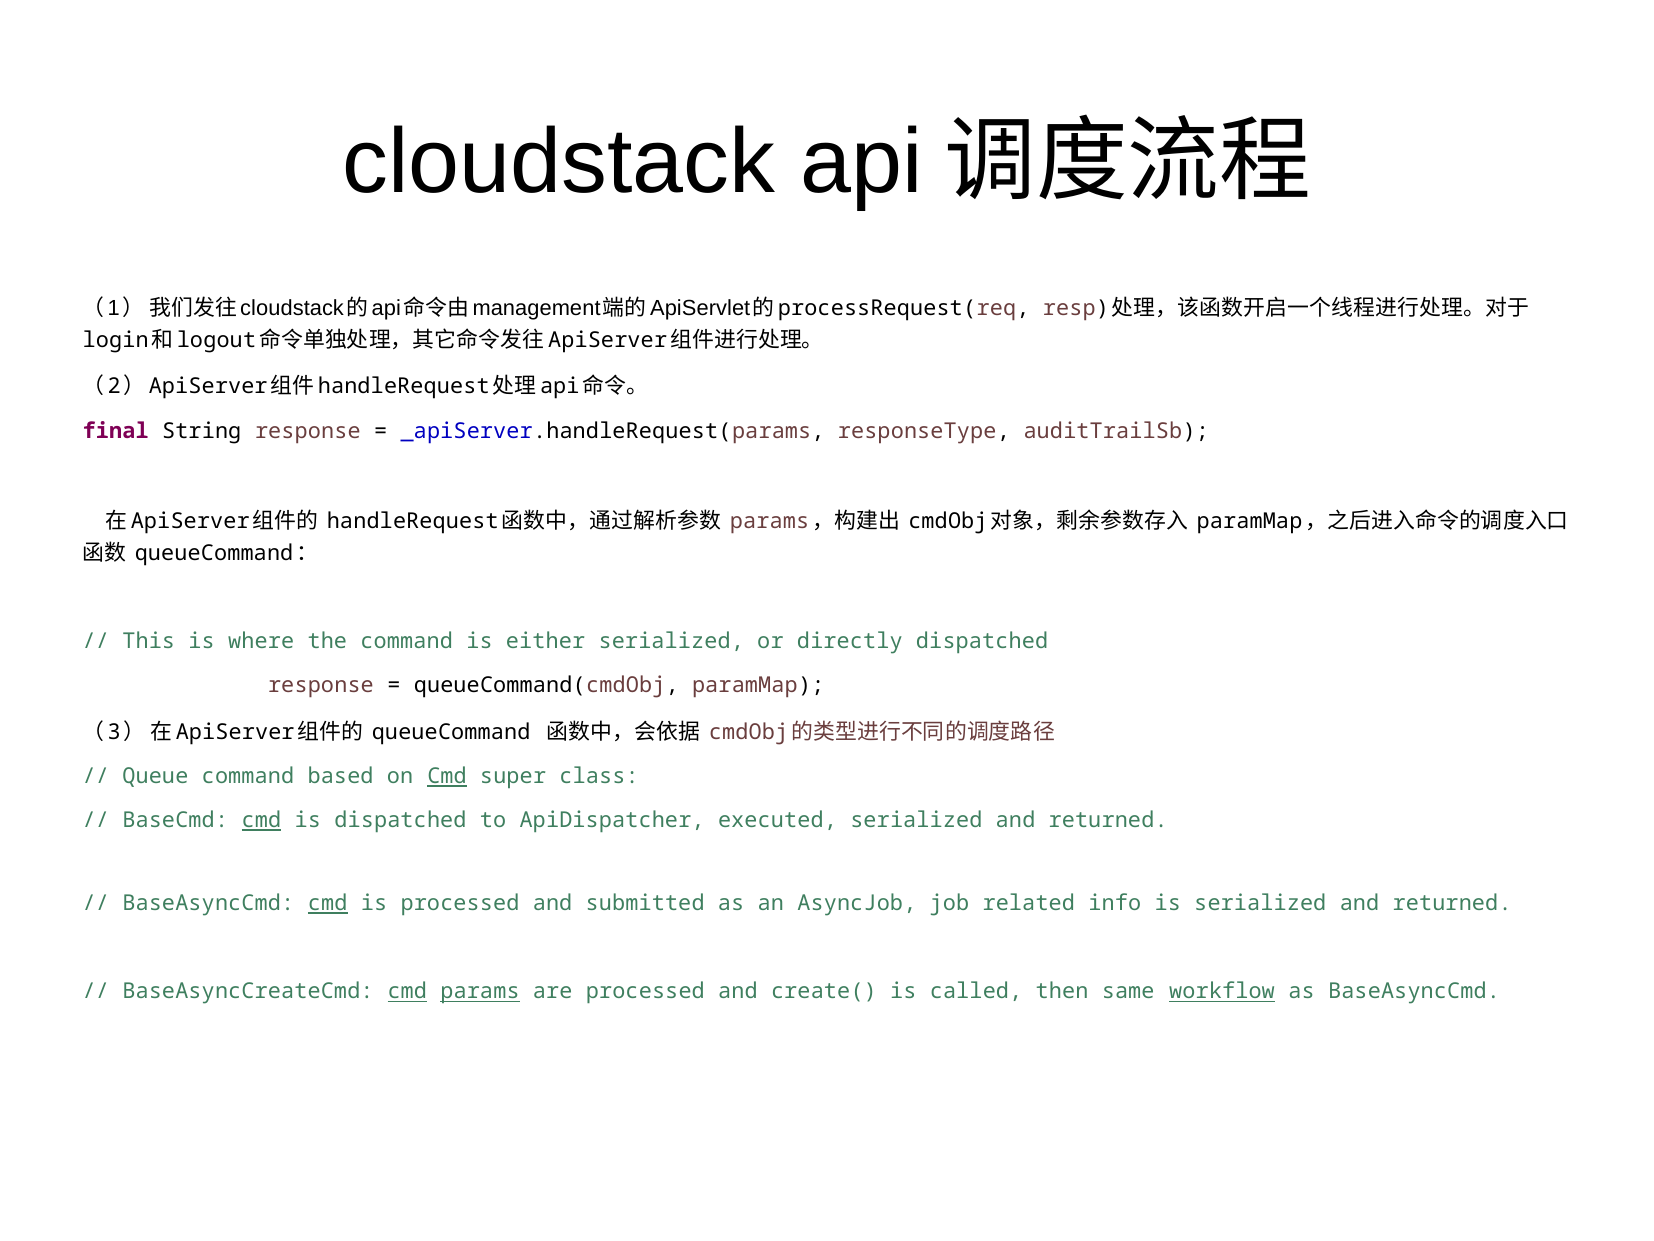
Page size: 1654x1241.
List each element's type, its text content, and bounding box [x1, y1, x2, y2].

list （1） 我们发往cloudstack的api命令由management端的ApiServlet的processRequest(req, resp)处理，该函数开启一个线程进行处理。对于login和logout命令单独处理，其它命令发往ApiServer组件进行处理。 （2）ApiServer组件handleRequest处理api命令。 final String response = _apiServer.handleRequest(params, responseType, auditTrailSb); 在ApiServer组件的 handleRequest函数中，通过解析参数 params，构建出 cmdObj对象，剩余参数存入 paramMap，之后进入命令的调度入口函数 queueCommand： // This is where the command is either serialized, or directly dispatched response = queueCommand(cmdObj, paramMap); （3） 在ApiServer组件的 queueCommand 函数中，会依据 cmdObj的类型进行不同的调度路径 // Queue command based on Cmd super class: // BaseCmd: cmd is dispatched to ApiDispatcher, executed, serialized and returned. // BaseAsyncCmd: cmd is processed and submitted as an AsyncJob, job related info is serialized and returned. // BaseAsyncCreateCmd: cmd params are processed and create() is called, then same workflow as BaseAsyncCmd. [82, 290, 1571, 1010]
title cloudstack api调度流程 [82, 49, 1571, 257]
